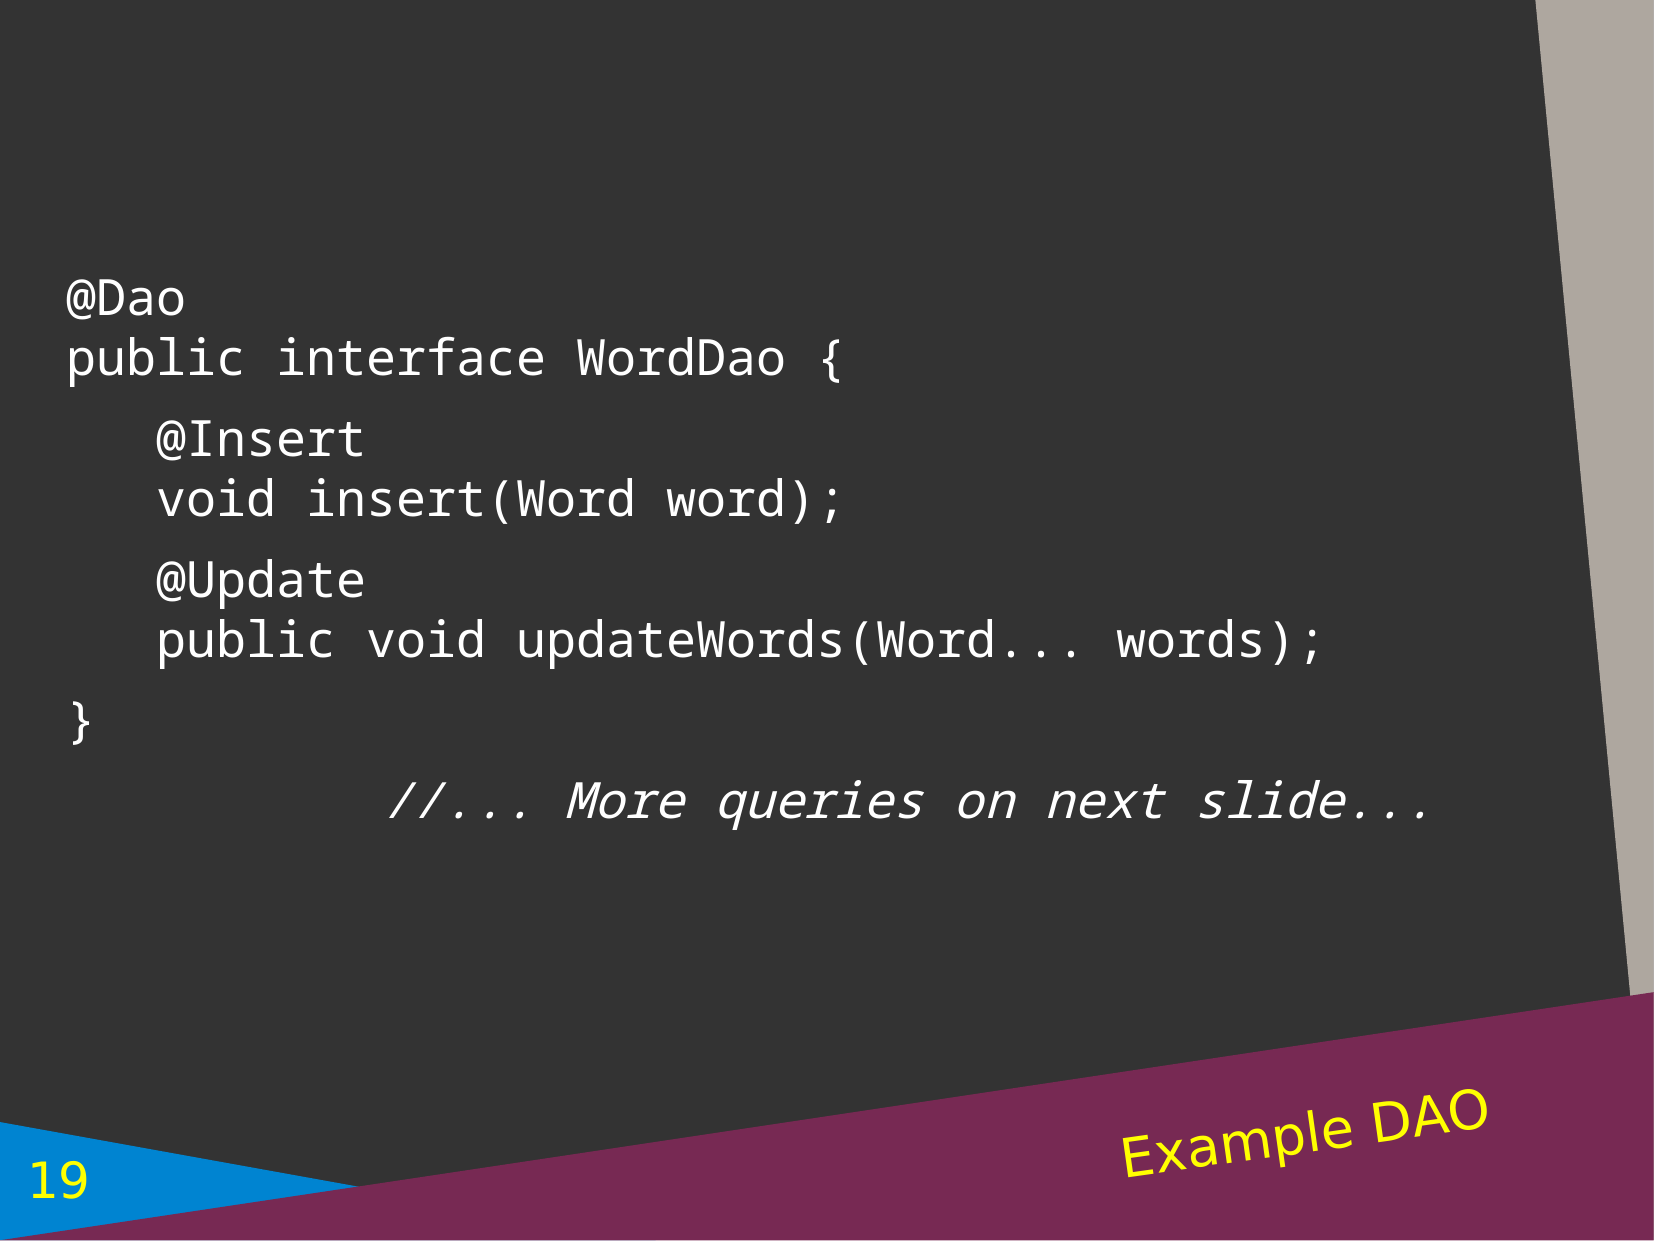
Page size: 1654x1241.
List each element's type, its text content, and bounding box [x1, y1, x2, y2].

title Example DAO [956, 995, 1654, 1241]
list @Dao public interface WordDao { @Insert void insert(Word word); @Update public void updateWords(Word... words); } //... More queries on next slide... [51, 250, 1449, 817]
